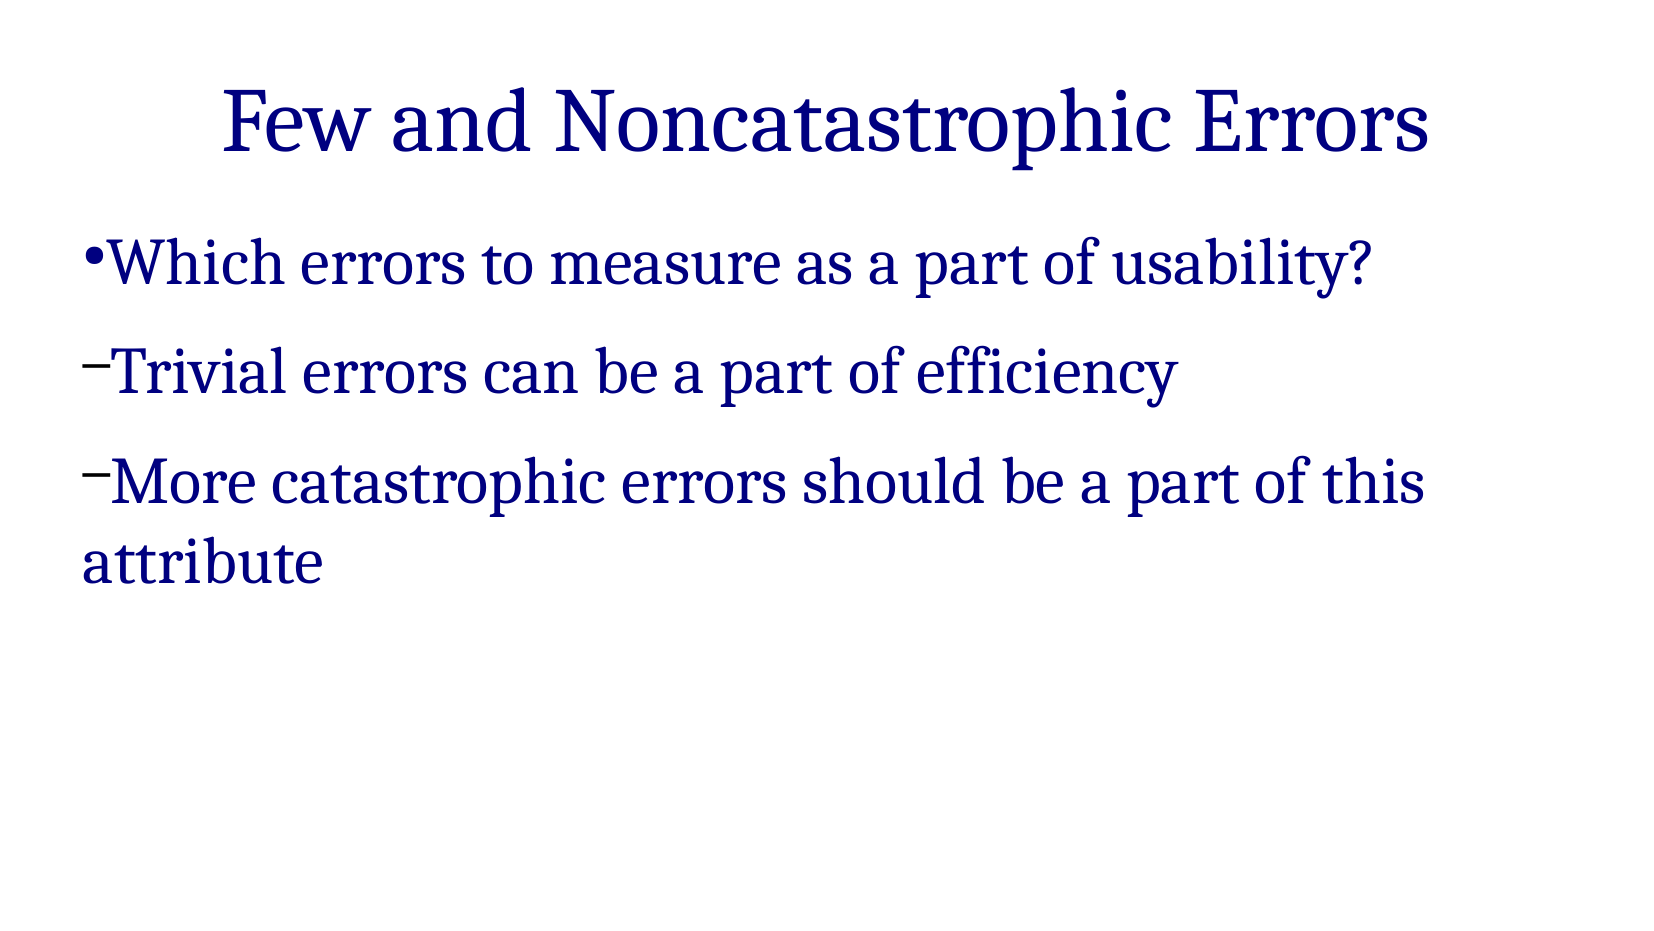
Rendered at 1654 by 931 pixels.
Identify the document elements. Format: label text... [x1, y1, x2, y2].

list Which errors to measure as a part of usability? Trivial errors can be a part of efficiency More catastrophic errors should be a part of this attribute [82, 217, 1571, 863]
title Few and Noncatastrophic Errors [82, 7, 1571, 217]
